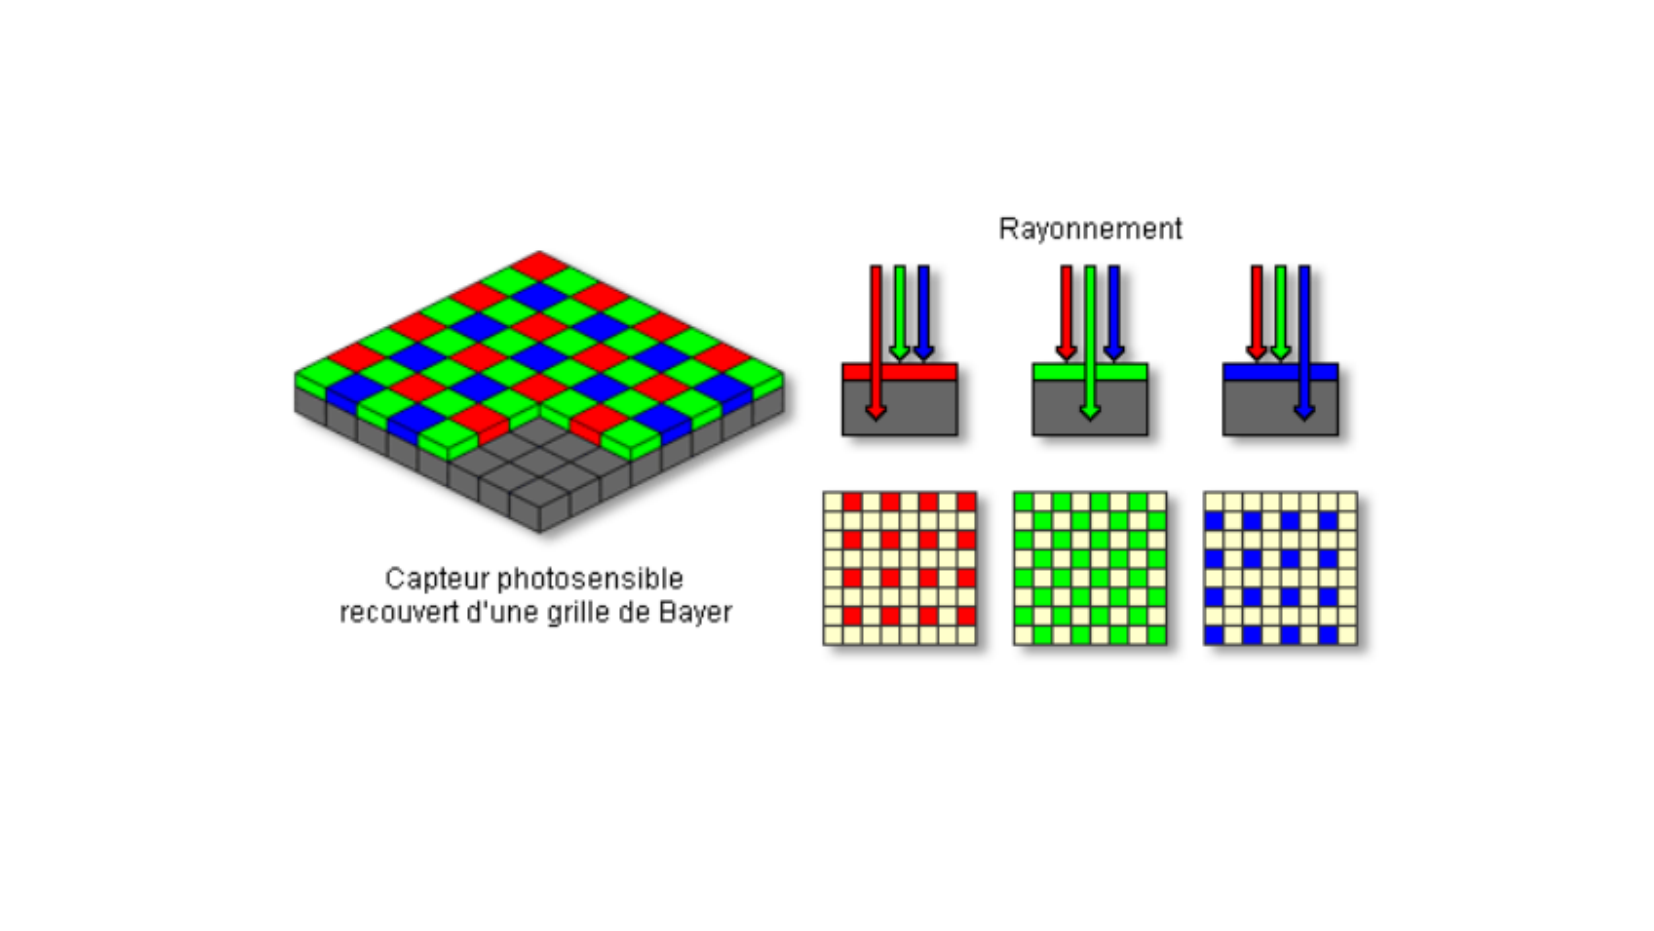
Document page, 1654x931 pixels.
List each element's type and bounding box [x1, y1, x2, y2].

picture [281, 212, 1394, 756]
